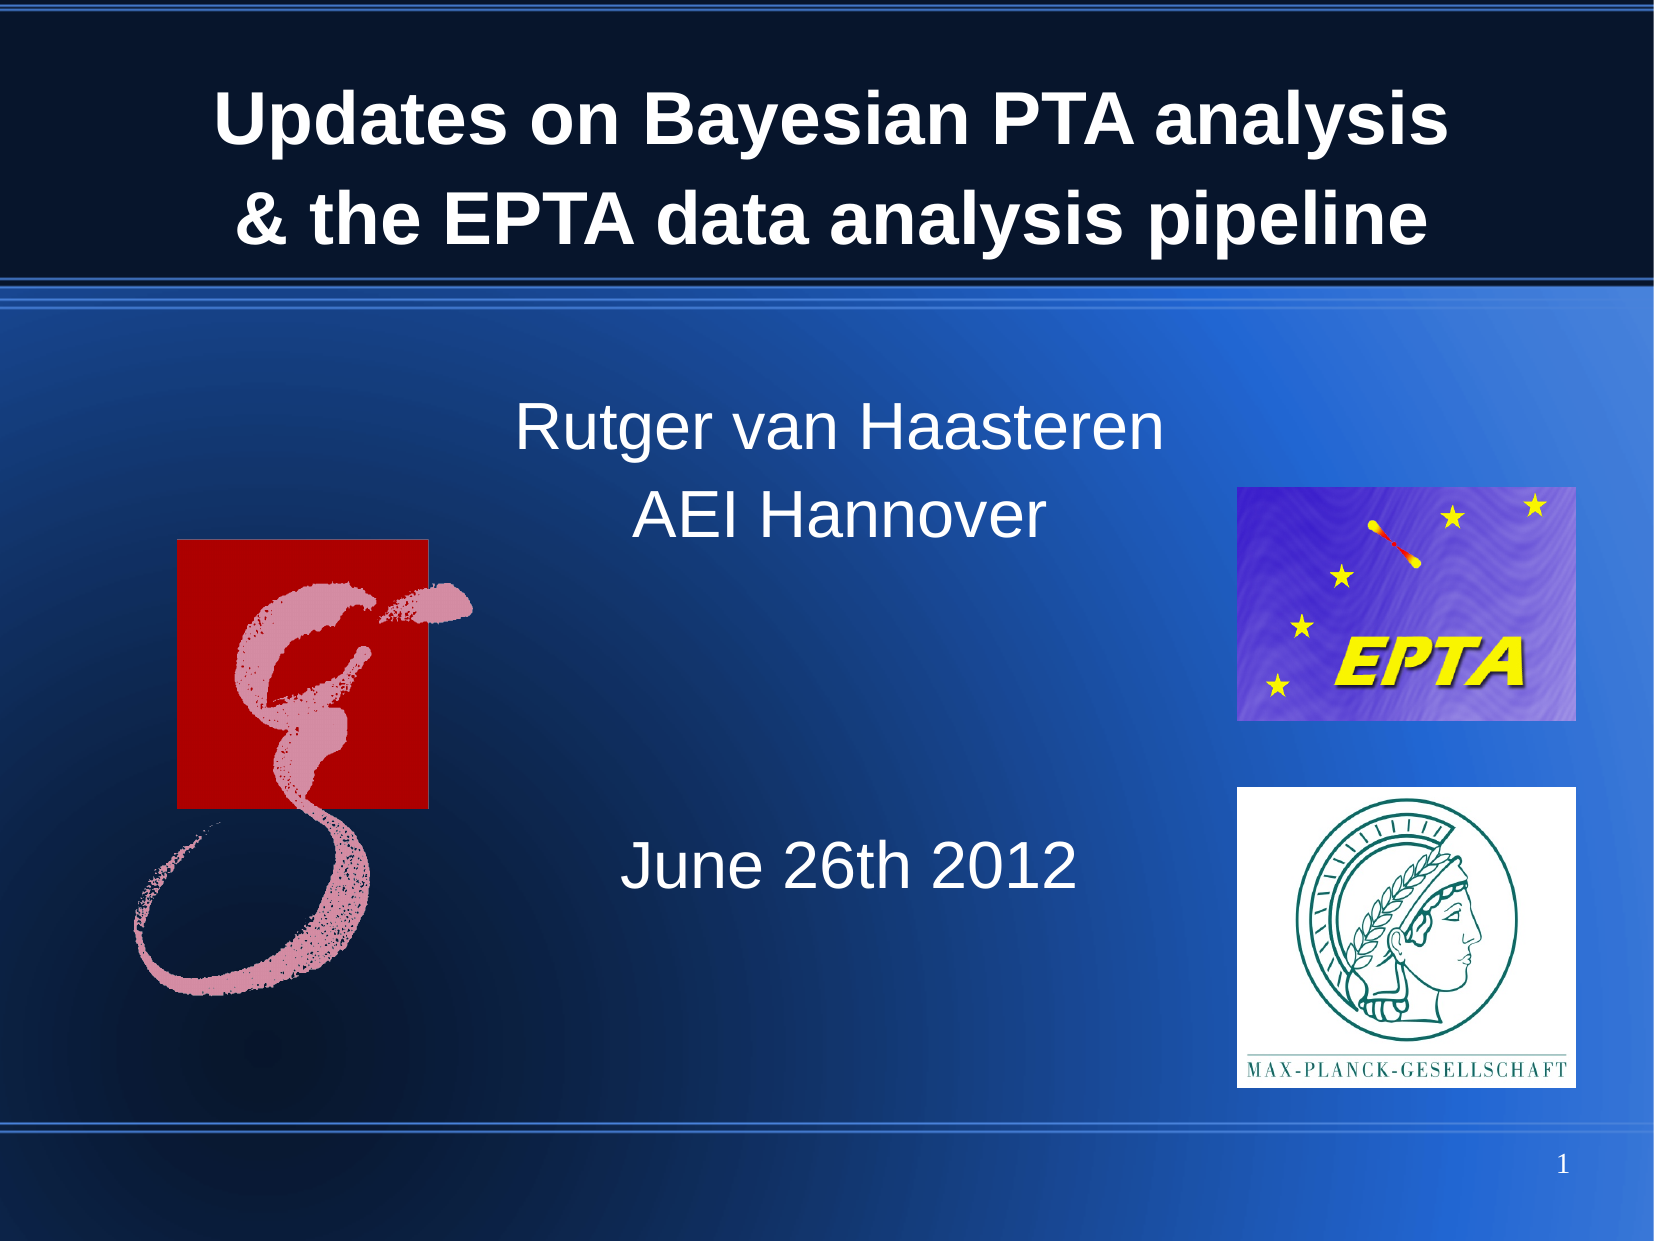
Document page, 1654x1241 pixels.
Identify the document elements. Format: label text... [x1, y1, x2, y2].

picture [0, 0, 1654, 1241]
subtitle Rutger van Haasteren AEI Hannover June 26th 2012 [144, 247, 1536, 1030]
title Updates on Bayesian PTA analysis & the EPTA data analysis pipeline [88, 56, 1577, 264]
